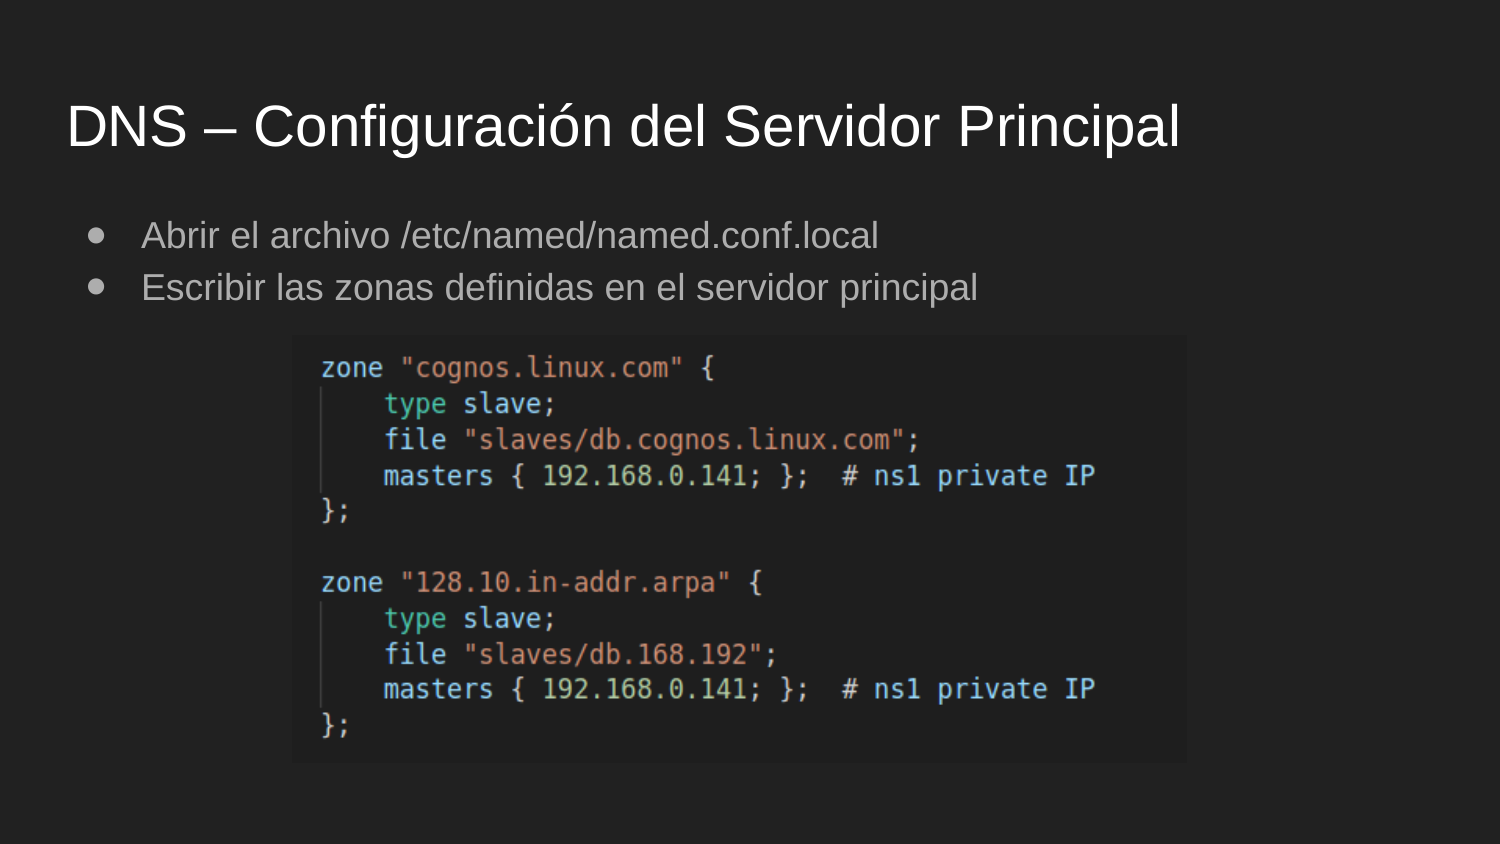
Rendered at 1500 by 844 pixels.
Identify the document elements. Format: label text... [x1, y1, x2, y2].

picture [292, 335, 1187, 763]
title DNS – Configuración del Servidor Principal [51, 72, 1449, 167]
list Abrir el archivo /etc/named/named.conf.local Escribir las zonas definidas en el servidor principal [51, 189, 1261, 750]
